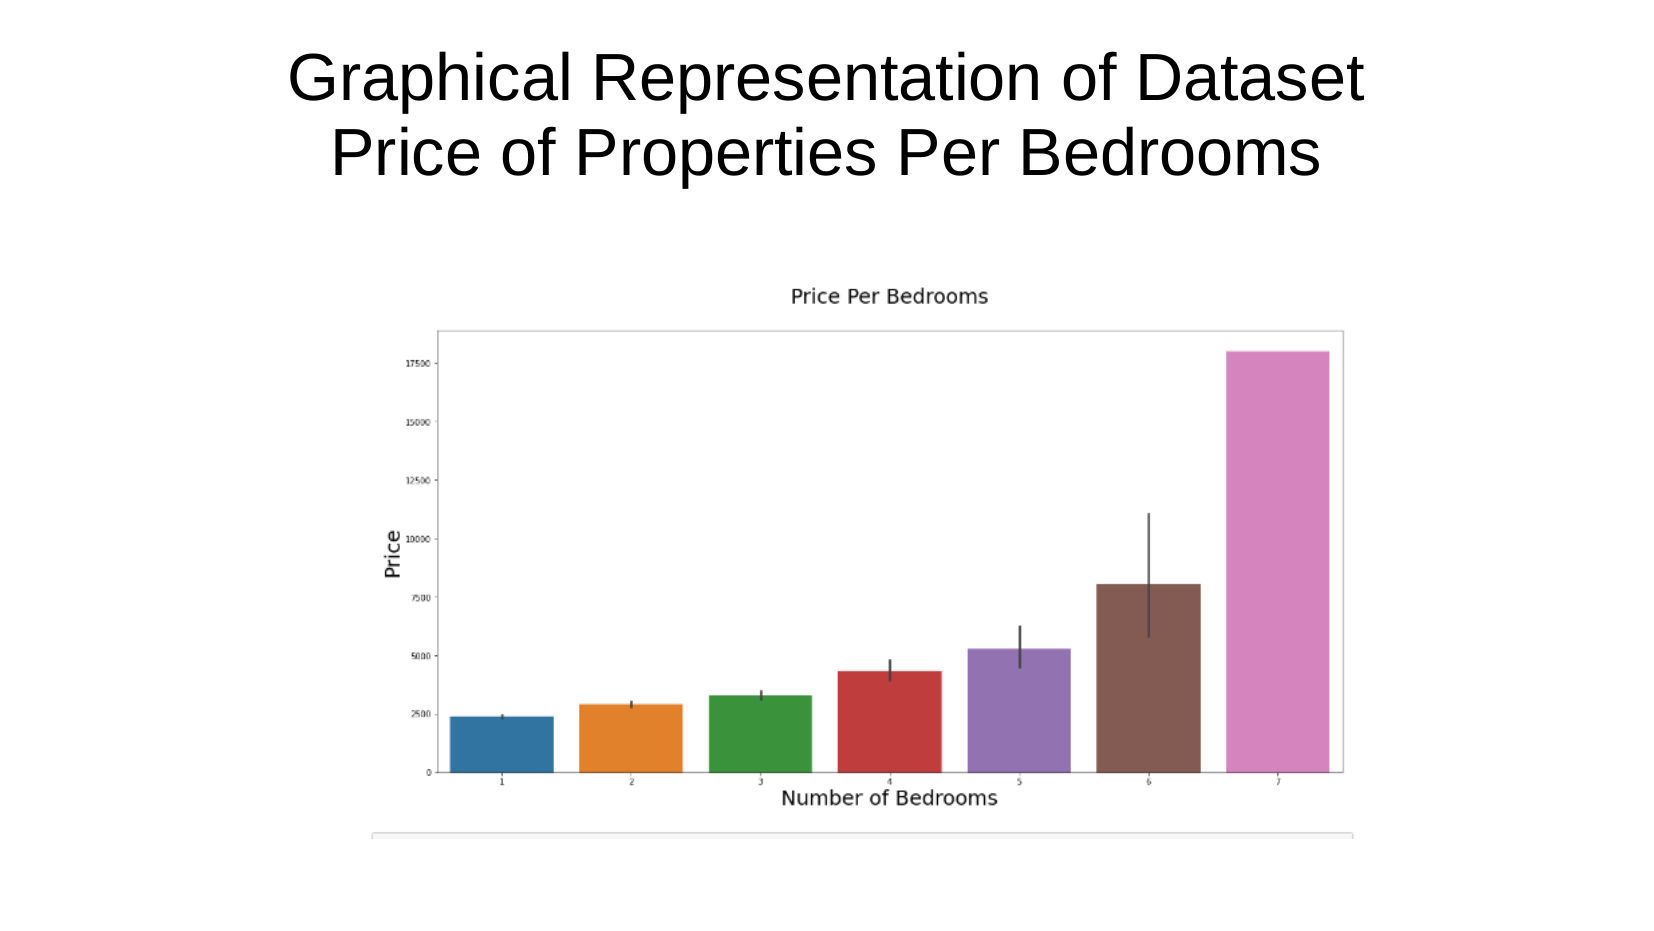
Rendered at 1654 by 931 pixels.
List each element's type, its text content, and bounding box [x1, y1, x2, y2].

picture [361, 265, 1359, 839]
title Graphical Representation of Dataset Price of Properties Per Bedrooms [82, 37, 1571, 193]
